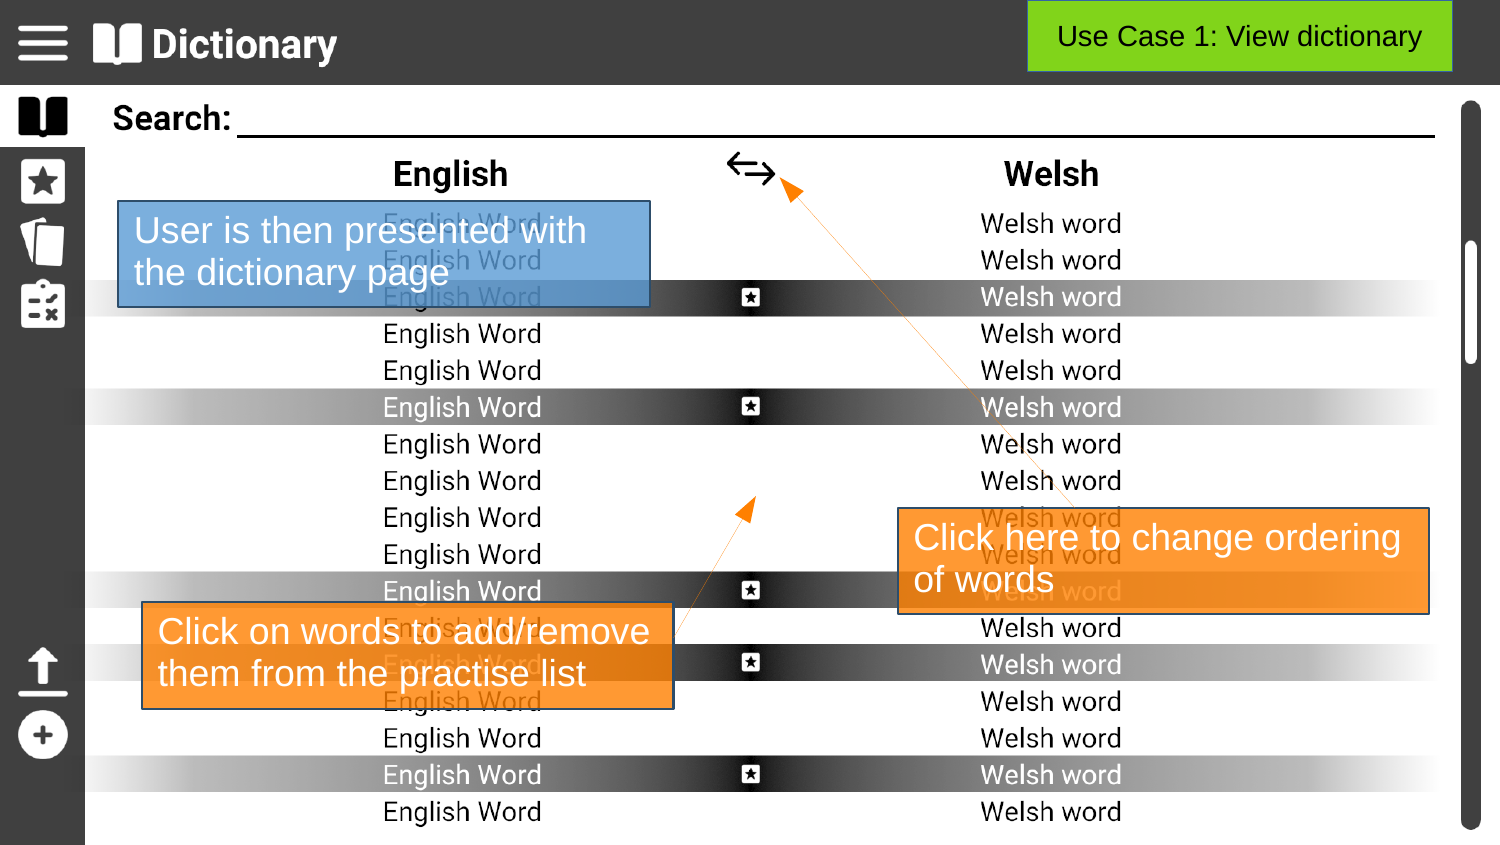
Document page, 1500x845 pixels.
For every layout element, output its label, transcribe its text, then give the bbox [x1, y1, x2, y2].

text_box Click on words to add/remove them from the practise list [141, 602, 674, 709]
text_box Use Case 1: View dictionary [1027, 0, 1453, 72]
text_box User is then presented with the dictionary page [118, 200, 650, 308]
text_box Click here to change ordering of words [897, 507, 1430, 615]
picture [0, 0, 1500, 845]
